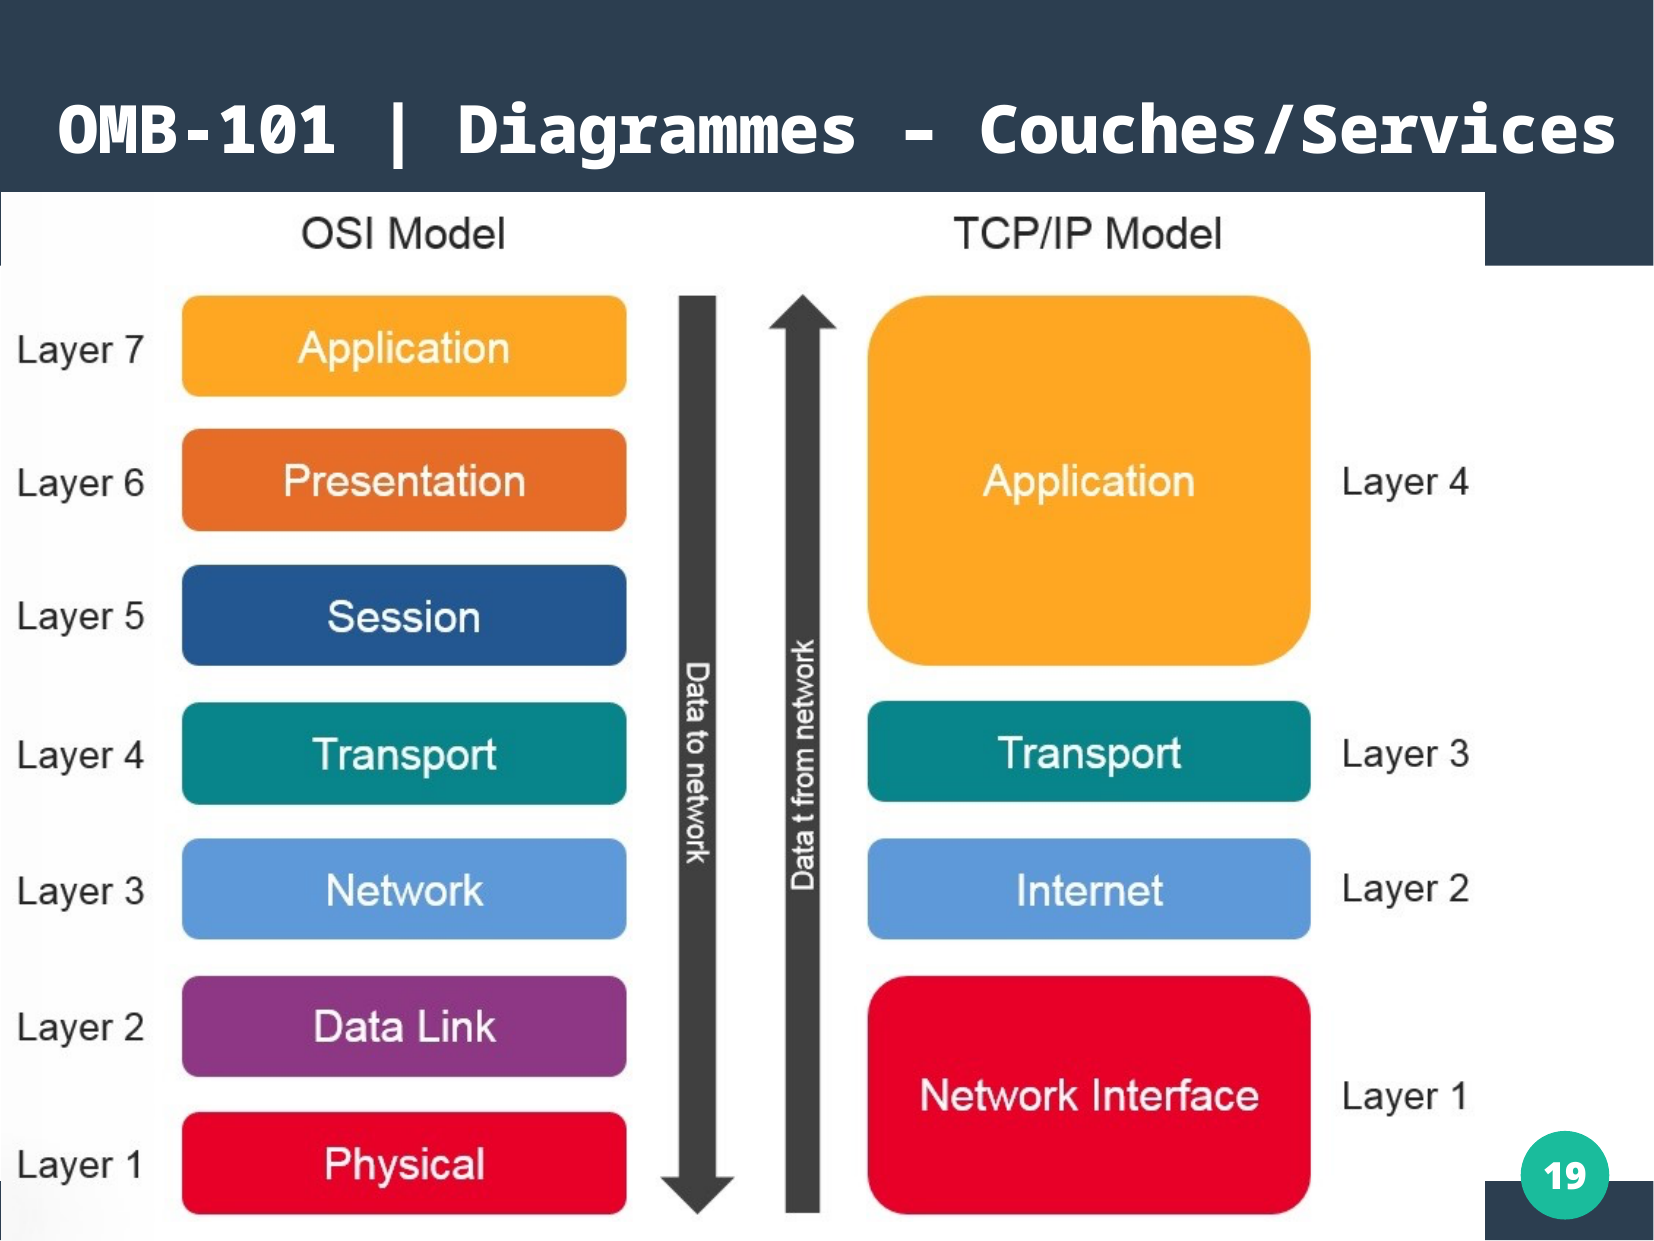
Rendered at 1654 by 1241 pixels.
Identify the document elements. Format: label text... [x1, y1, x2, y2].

title OMB-101 | Diagrammes – Couches/Services [59, 49, 1654, 207]
picture [1, 192, 1485, 1241]
